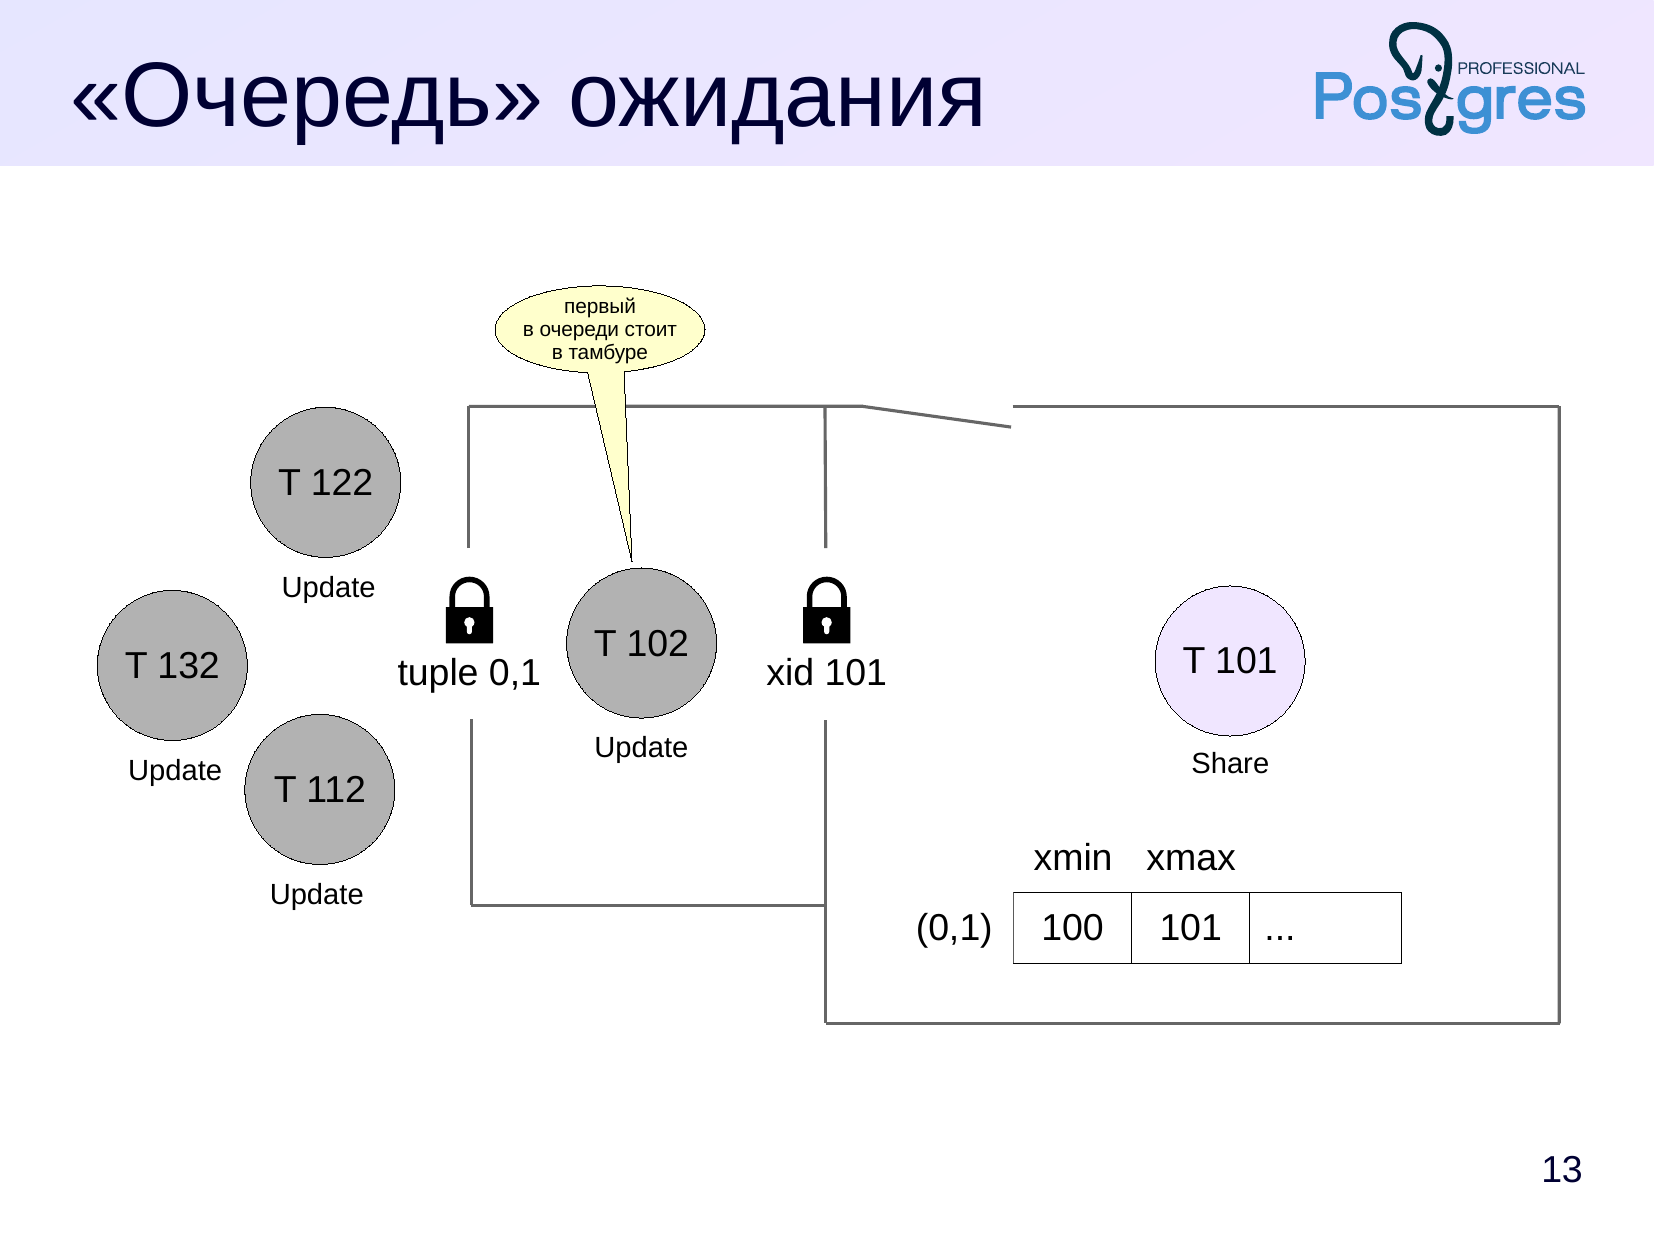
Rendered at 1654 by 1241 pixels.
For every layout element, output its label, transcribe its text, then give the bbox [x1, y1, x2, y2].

text_box Share [1176, 739, 1285, 788]
picture [445, 576, 494, 637]
text_box T 122 [250, 407, 401, 558]
picture [803, 576, 851, 637]
text_box ... [1250, 892, 1402, 964]
text_box Update [113, 746, 238, 795]
text_box Update [579, 723, 704, 772]
text_box tuple 0,1 [401, 637, 537, 708]
text_box T 101 [1155, 585, 1306, 737]
text_box (0,1) [895, 892, 1014, 964]
text_box T 112 [244, 714, 395, 865]
text_box [464, 617, 475, 635]
title «Очередь» ожидания [70, 43, 1241, 147]
text_box xid 101 [741, 637, 913, 708]
text_box xmax [1132, 821, 1251, 892]
text_box 100 [1014, 892, 1131, 964]
text_box первый в очереди стоит в тамбуре [495, 285, 706, 562]
text_box Update [266, 563, 391, 612]
text_box Update [255, 870, 379, 919]
text_box 101 [1131, 892, 1250, 964]
text_box T 132 [97, 590, 248, 741]
text_box xmin [1013, 821, 1132, 892]
text_box [821, 617, 832, 635]
text_box T 102 [566, 567, 717, 719]
